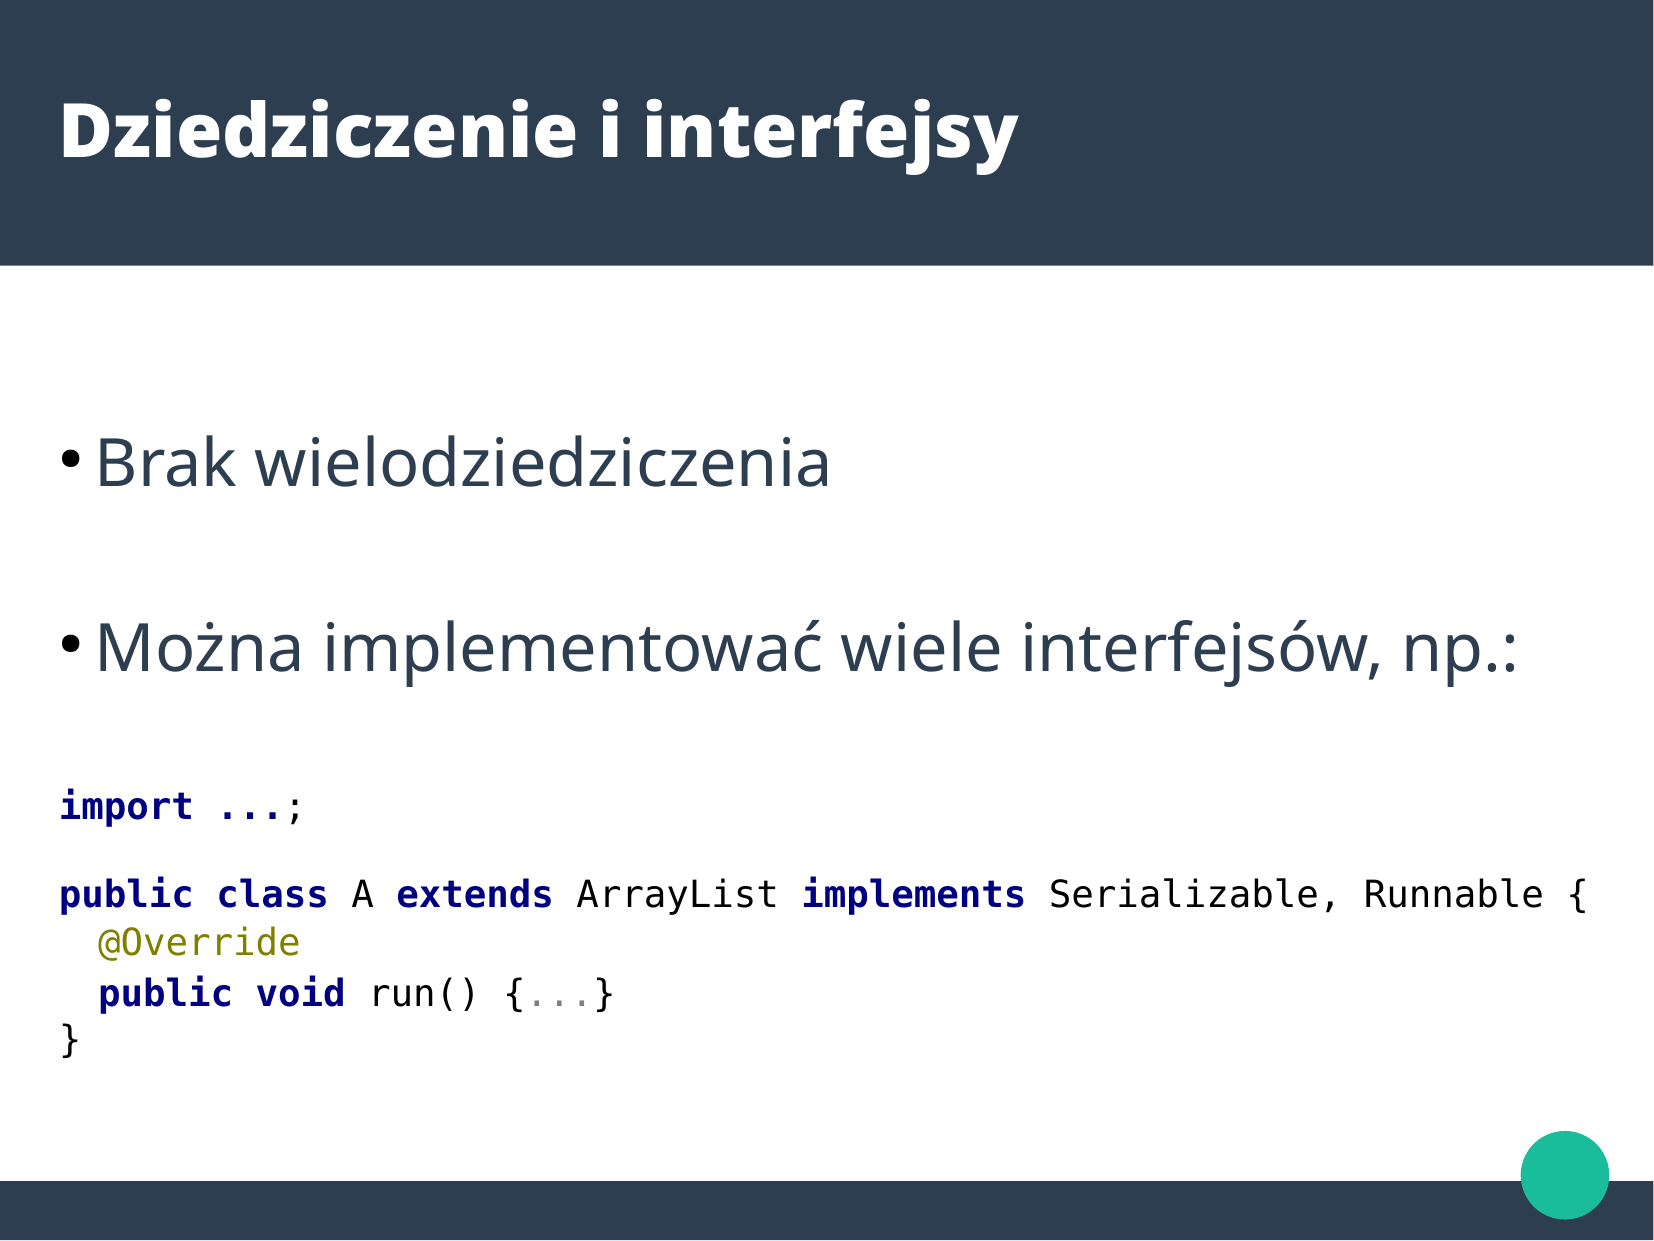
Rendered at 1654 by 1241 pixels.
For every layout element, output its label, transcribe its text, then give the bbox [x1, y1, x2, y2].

subtitle Brak wielodziedziczenia Można implementować wiele interfejsów, np.: import ...; public class A extends ArrayList implements Serializable, Runnable { @Override public void run() {...} } [59, 324, 1595, 1152]
title Dziedziczenie i interfejsy [59, 24, 1595, 232]
